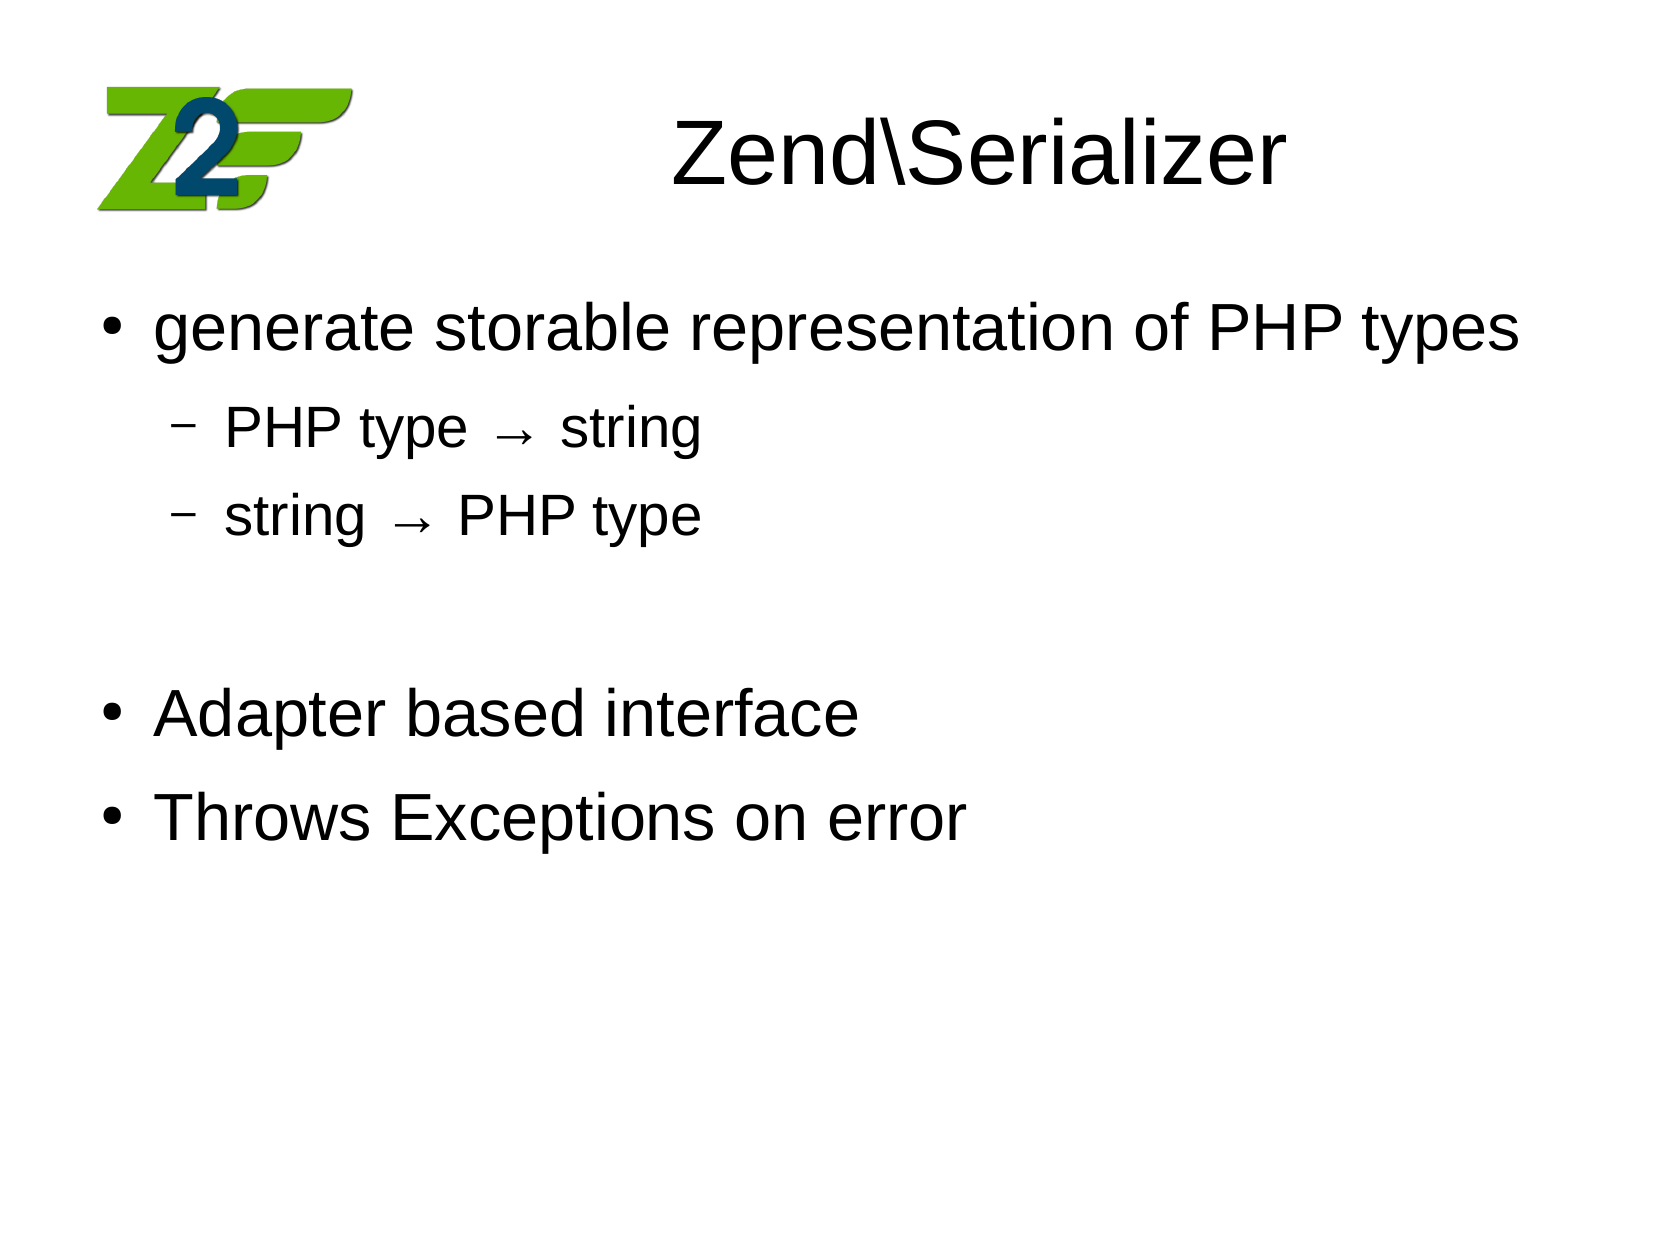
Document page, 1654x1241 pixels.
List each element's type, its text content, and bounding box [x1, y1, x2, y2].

picture [94, 82, 355, 213]
list generate storable representation of PHP types PHP type → string string → PHP type Adapter based interface Throws Exceptions on error [82, 290, 1538, 1010]
title Zend\Serializer [389, 49, 1571, 257]
